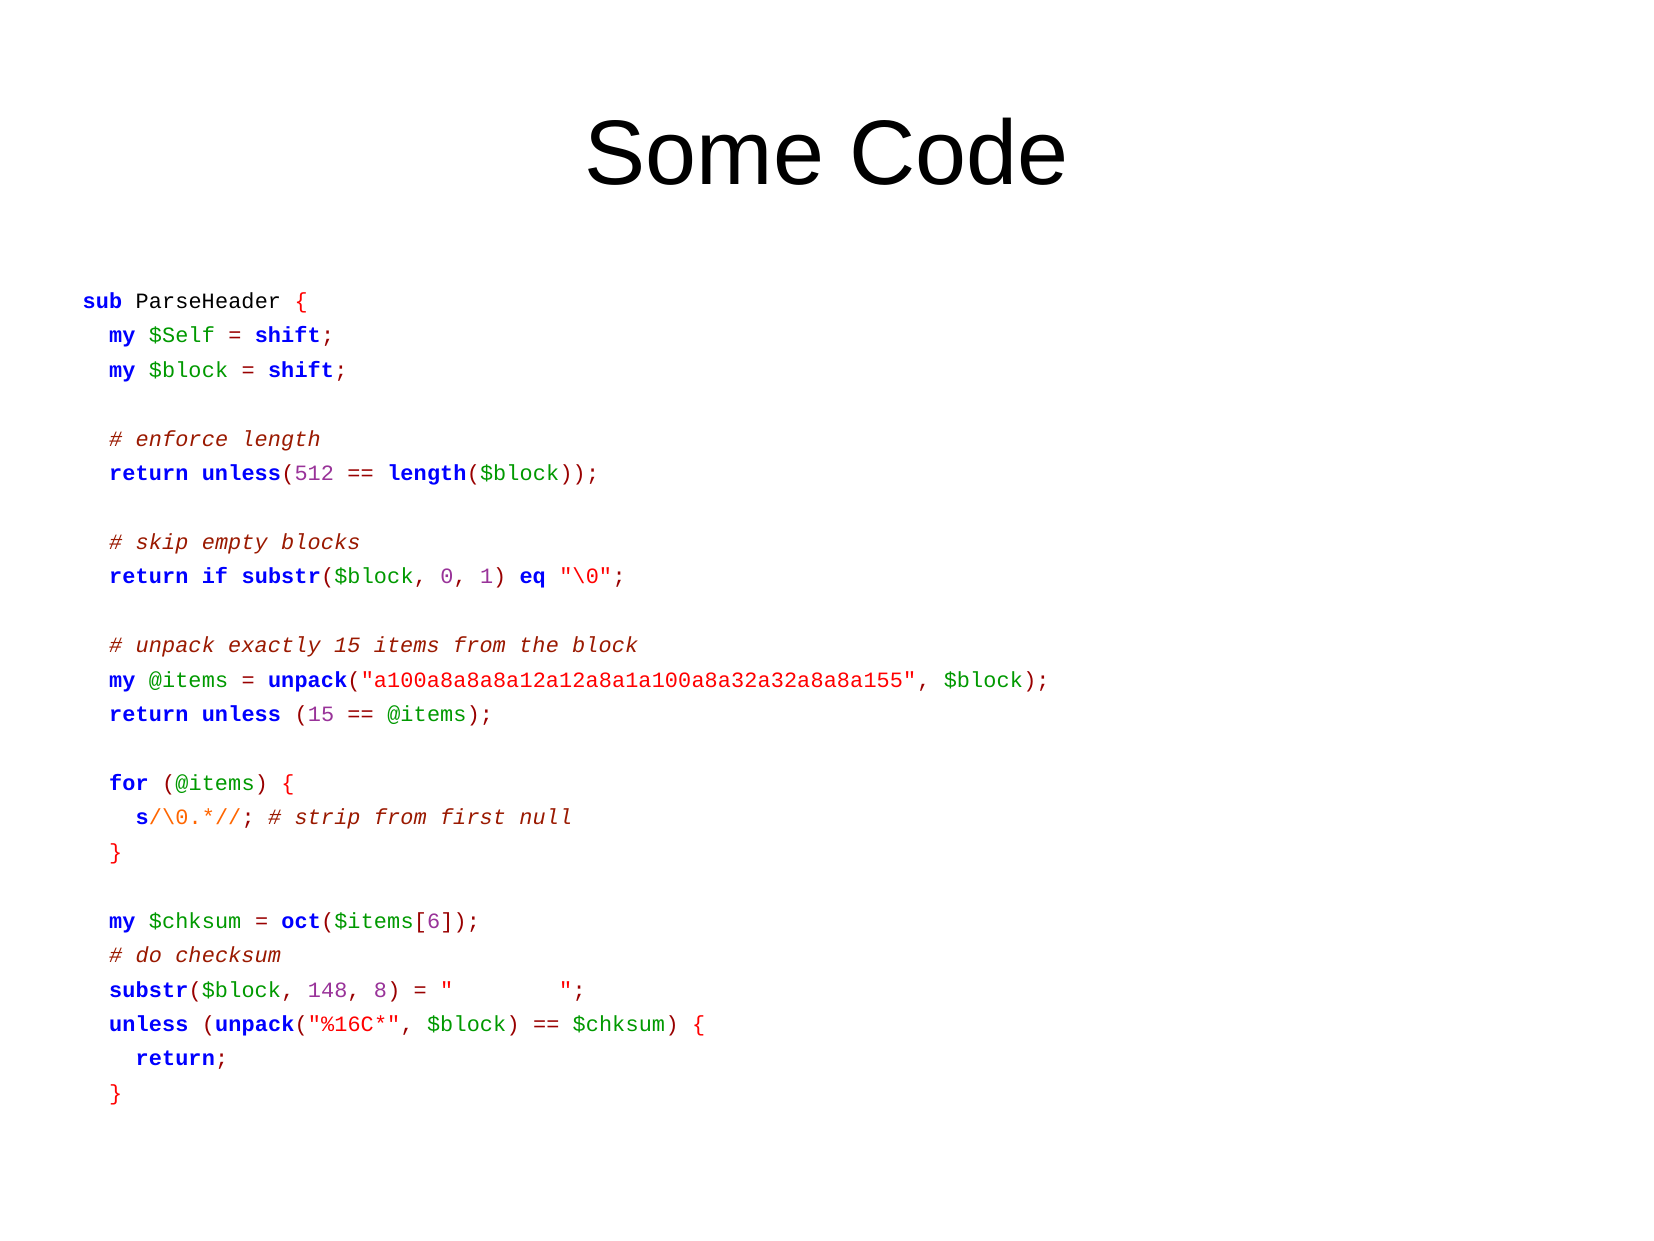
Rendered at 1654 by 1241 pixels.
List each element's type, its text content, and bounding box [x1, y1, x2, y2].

list sub ParseHeader { my $Self = shift; my $block = shift; # enforce length return unless(512 == length($block)); # skip empty blocks return if substr($block, 0, 1) eq "\0"; # unpack exactly 15 items from the block my @items = unpack("a100a8a8a8a12a12a8a1a100a8a32a32a8a8a155", $block); return unless (15 == @items); for (@items) { s/\0.*//; # strip from first null } my $chksum = oct($items[6]); # do checksum substr($block, 148, 8) = " "; unless (unpack("%16C*", $block) == $chksum) { return; } [82, 290, 1571, 1109]
title Some Code [82, 49, 1571, 257]
